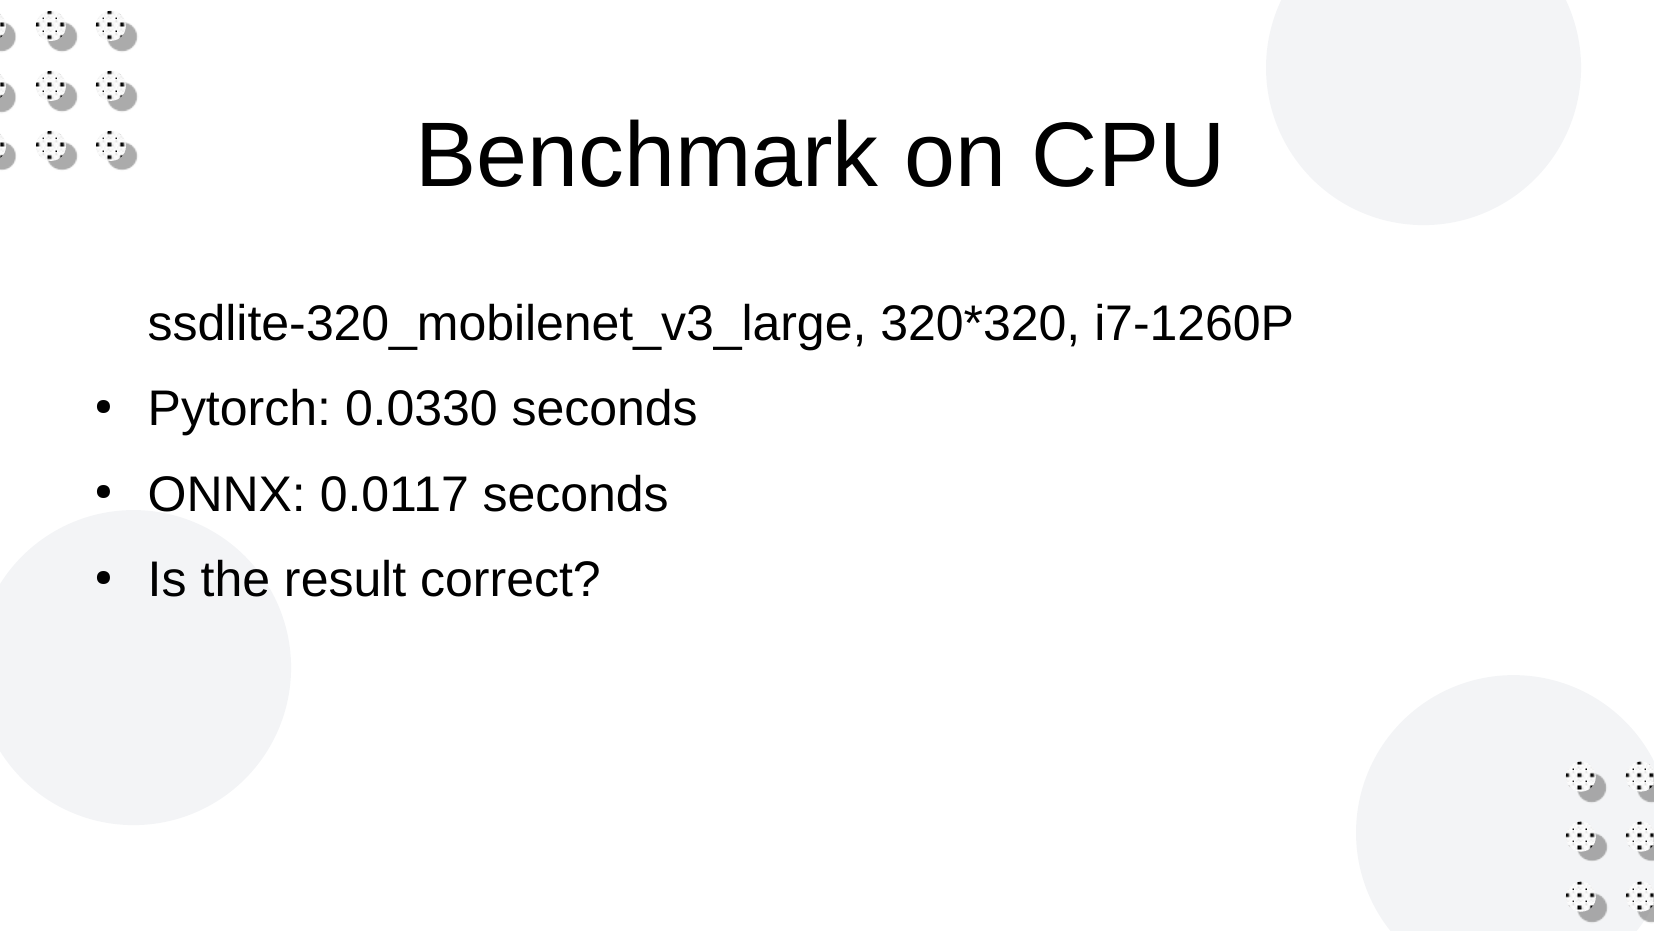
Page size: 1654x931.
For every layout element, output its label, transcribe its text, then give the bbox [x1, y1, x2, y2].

list ssdlite-320_mobilenet_v3_large, 320*320, i7-1260P Pytorch: 0.0330 seconds ONNX: 0.0117 seconds Is the result correct? [76, 295, 1565, 835]
picture [35, 130, 67, 161]
picture [1565, 761, 1596, 792]
picture [99, 70, 123, 76]
picture [1625, 881, 1654, 912]
picture [35, 10, 66, 41]
picture [95, 10, 126, 41]
picture [1625, 761, 1654, 792]
picture [0, 74, 6, 99]
picture [1625, 821, 1654, 852]
picture [0, 133, 7, 159]
picture [35, 70, 66, 101]
title Benchmark on CPU [76, 76, 1565, 233]
picture [0, 13, 6, 38]
picture [1565, 821, 1596, 852]
picture [1565, 881, 1596, 912]
